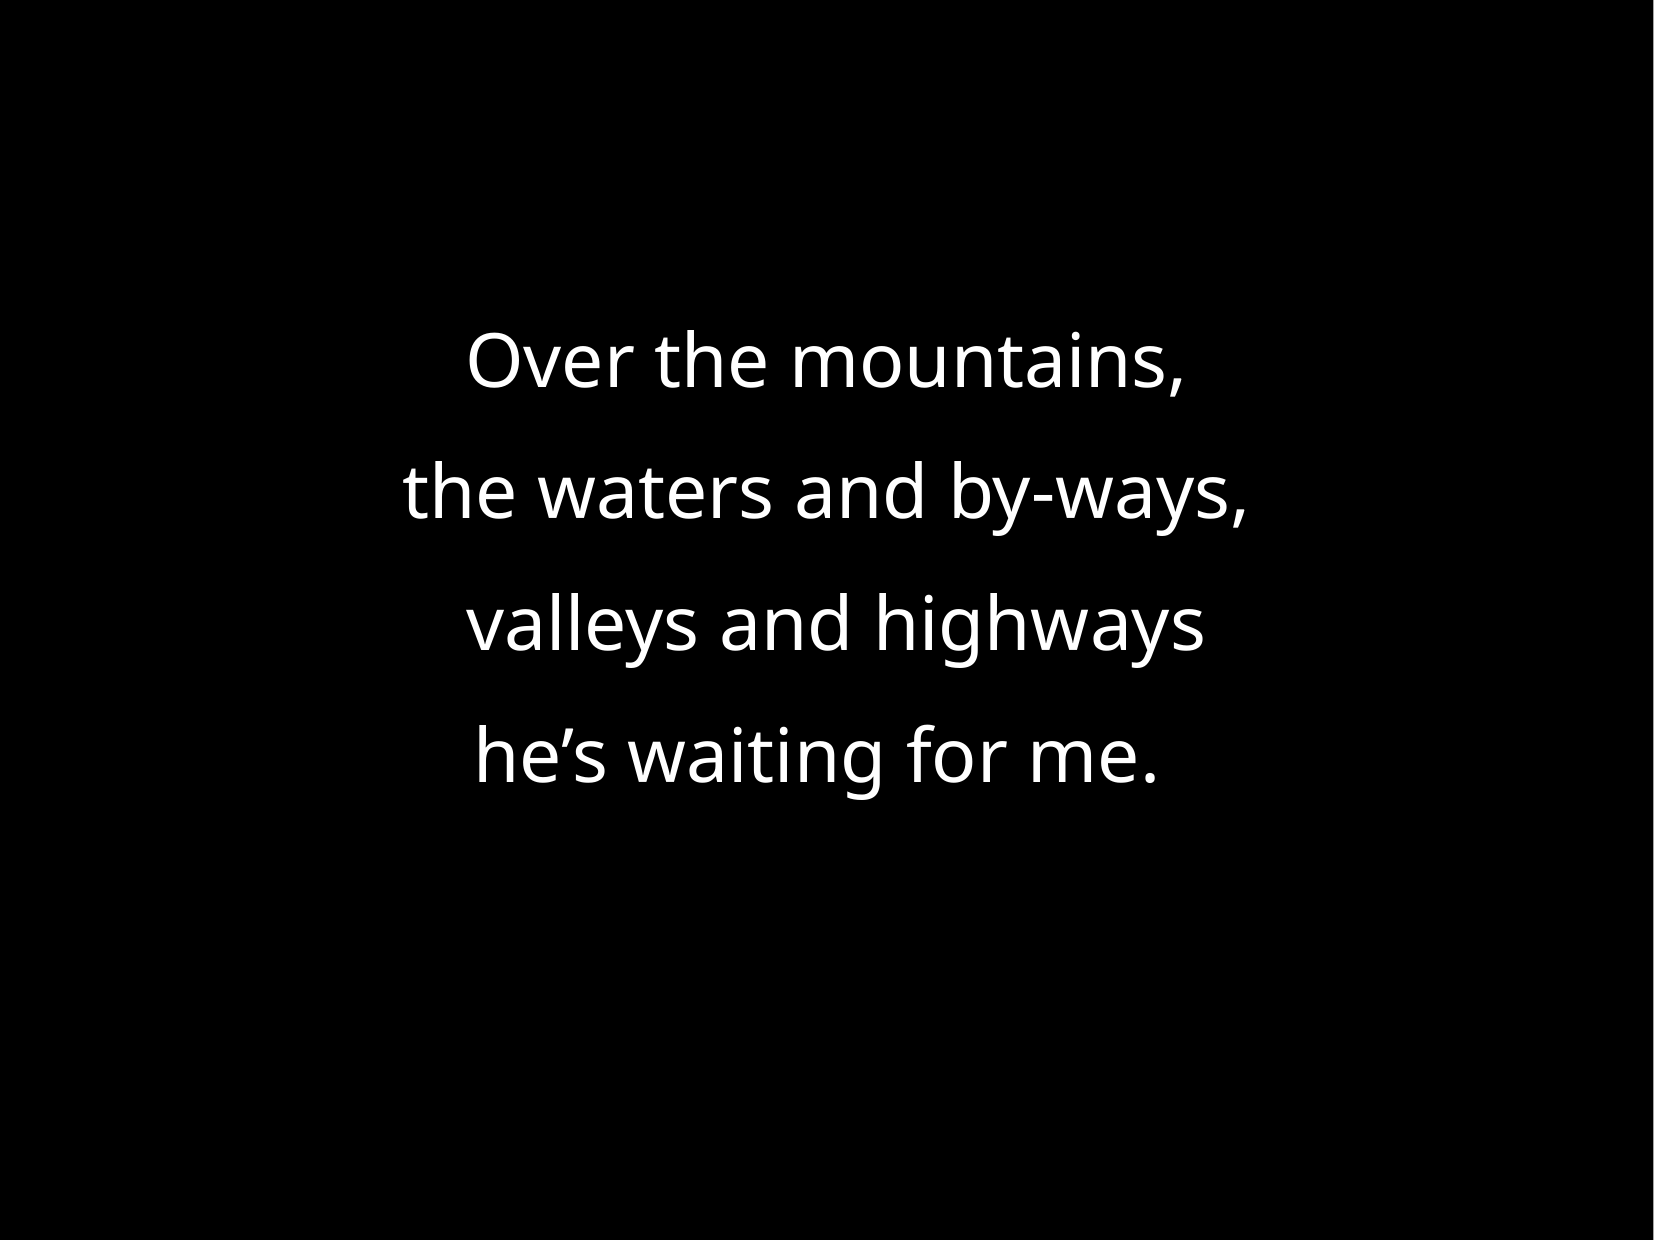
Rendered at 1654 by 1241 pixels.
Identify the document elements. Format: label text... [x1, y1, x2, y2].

list Over the mountains, the waters and by-ways, valleys and highways he’s waiting for me. [0, 307, 1654, 1027]
